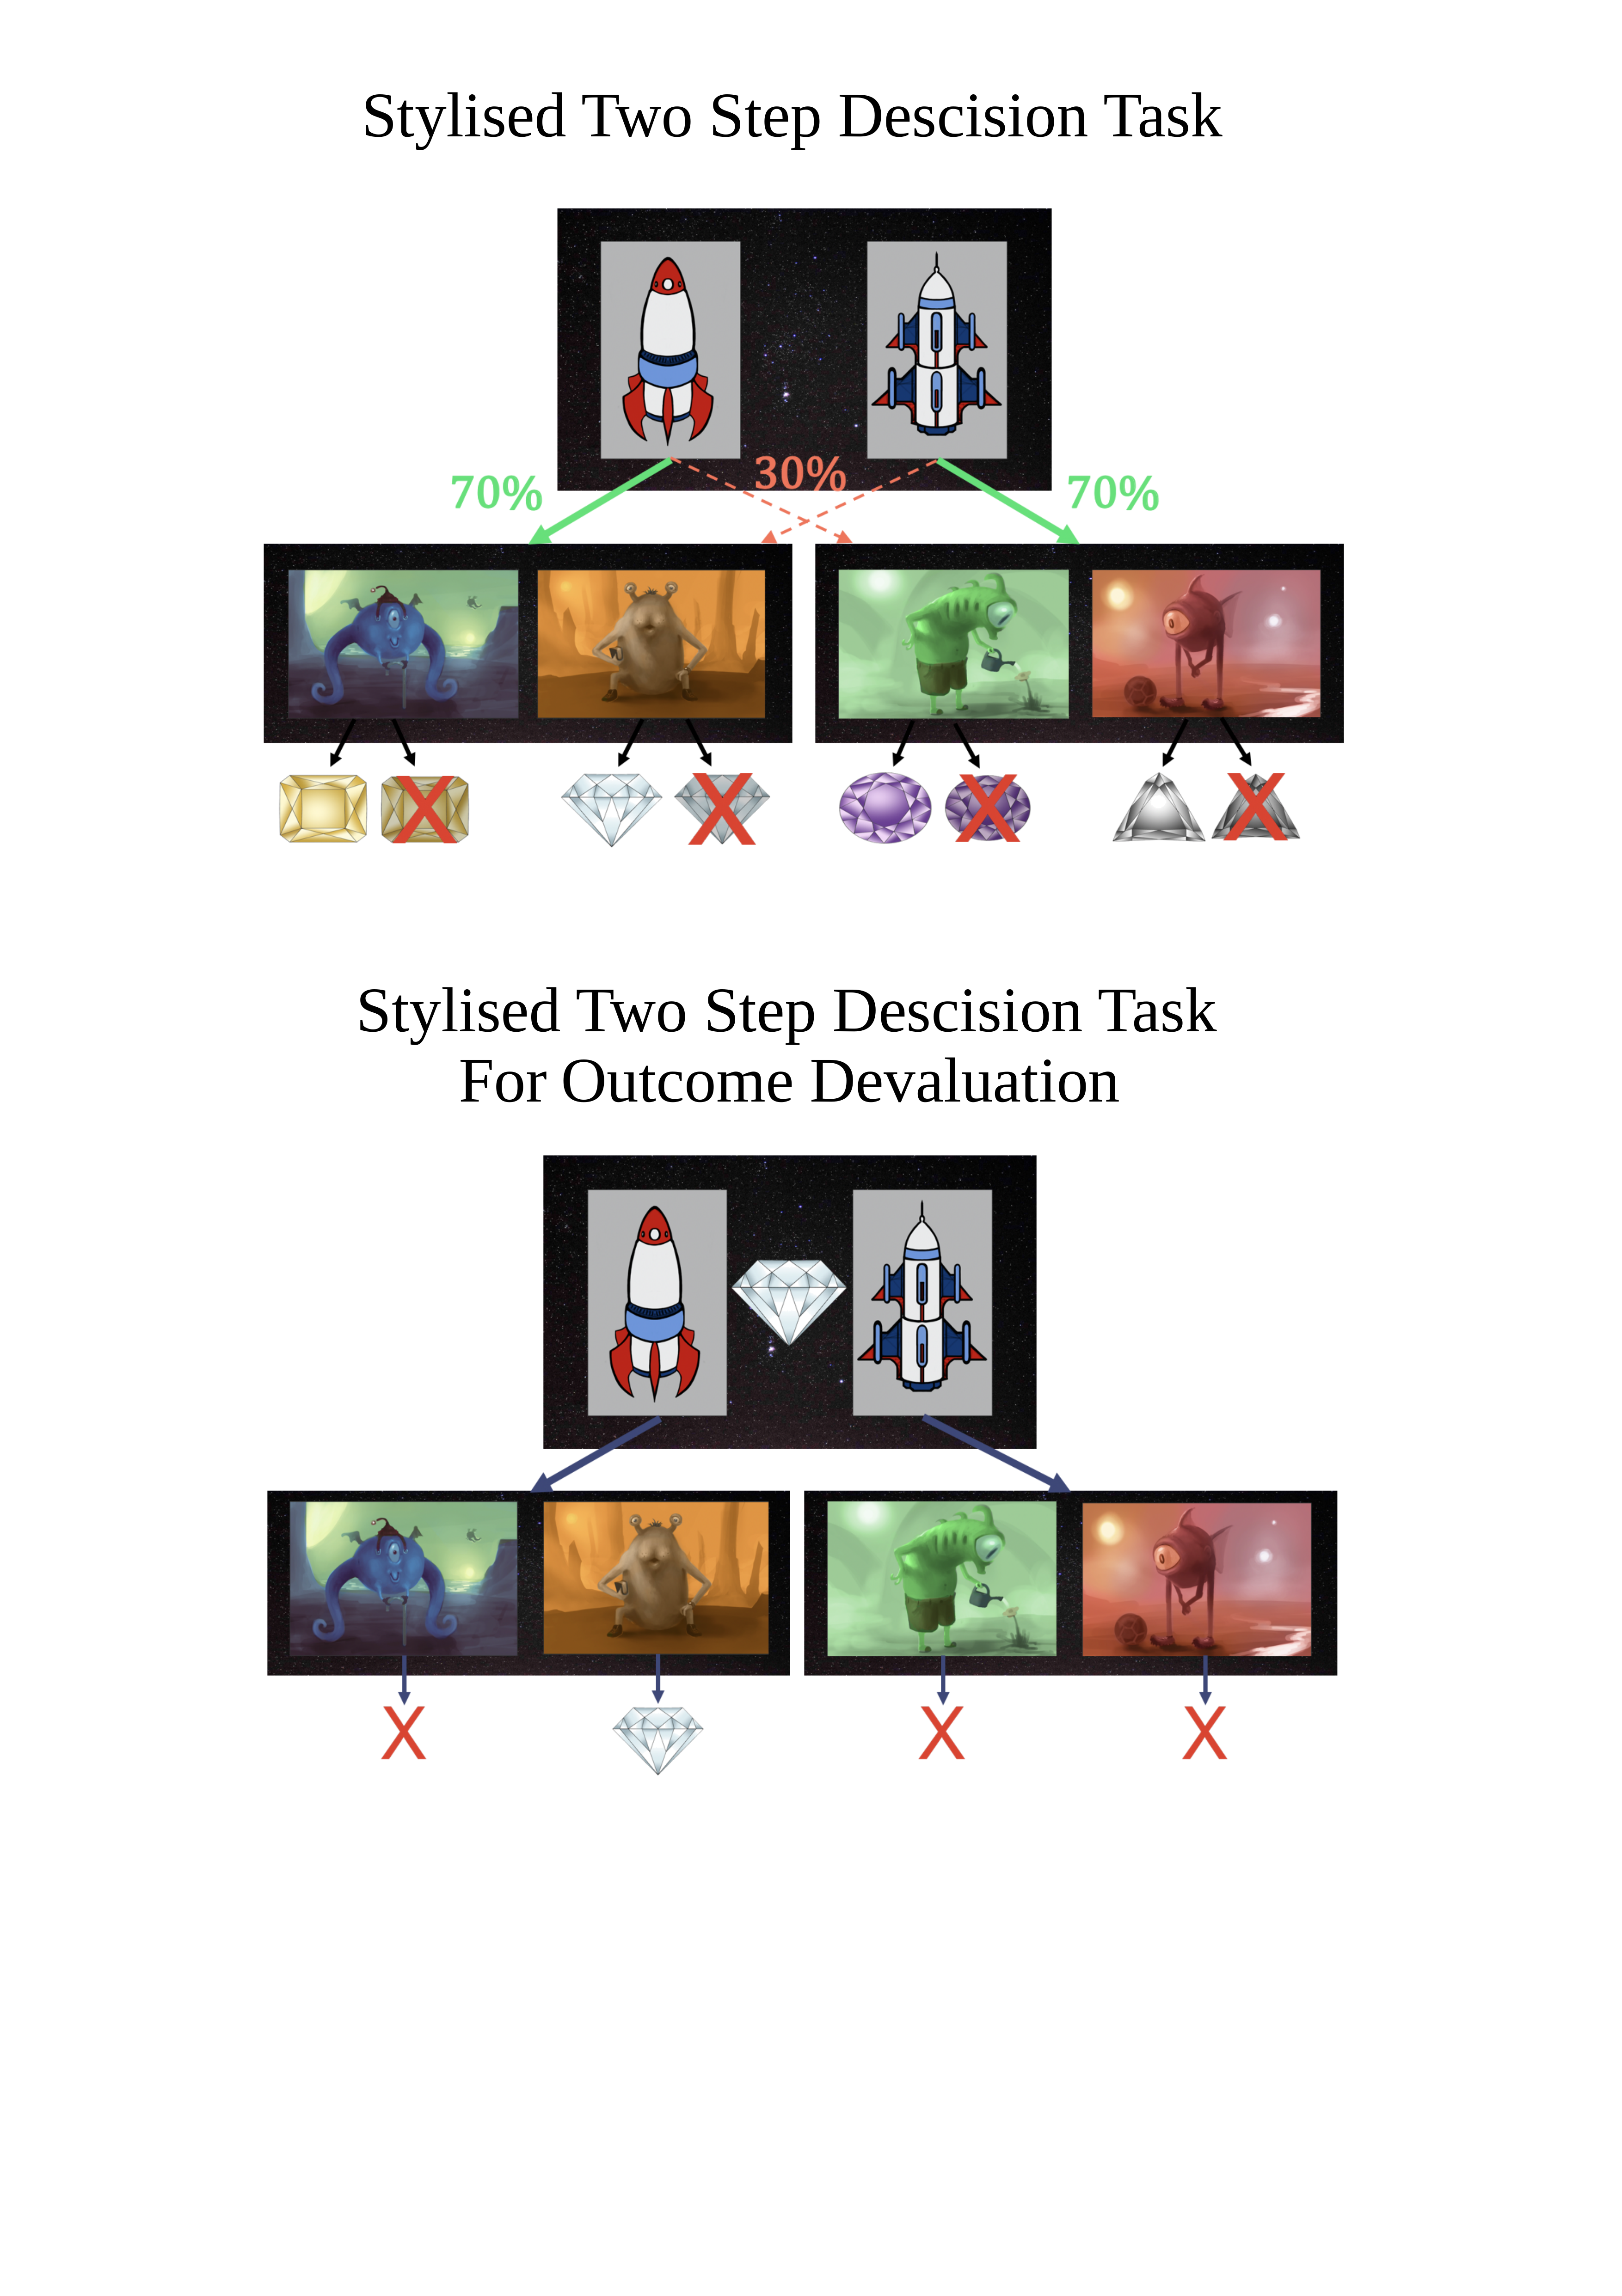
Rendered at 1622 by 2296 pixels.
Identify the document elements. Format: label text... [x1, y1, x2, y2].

text_box Stylised Two Step Descision Task For Outcome Devaluation [349, 971, 1272, 1120]
text_box Stylised Two Step Descision Task [355, 76, 1278, 154]
picture [224, 207, 1376, 879]
picture [267, 1152, 1344, 1785]
